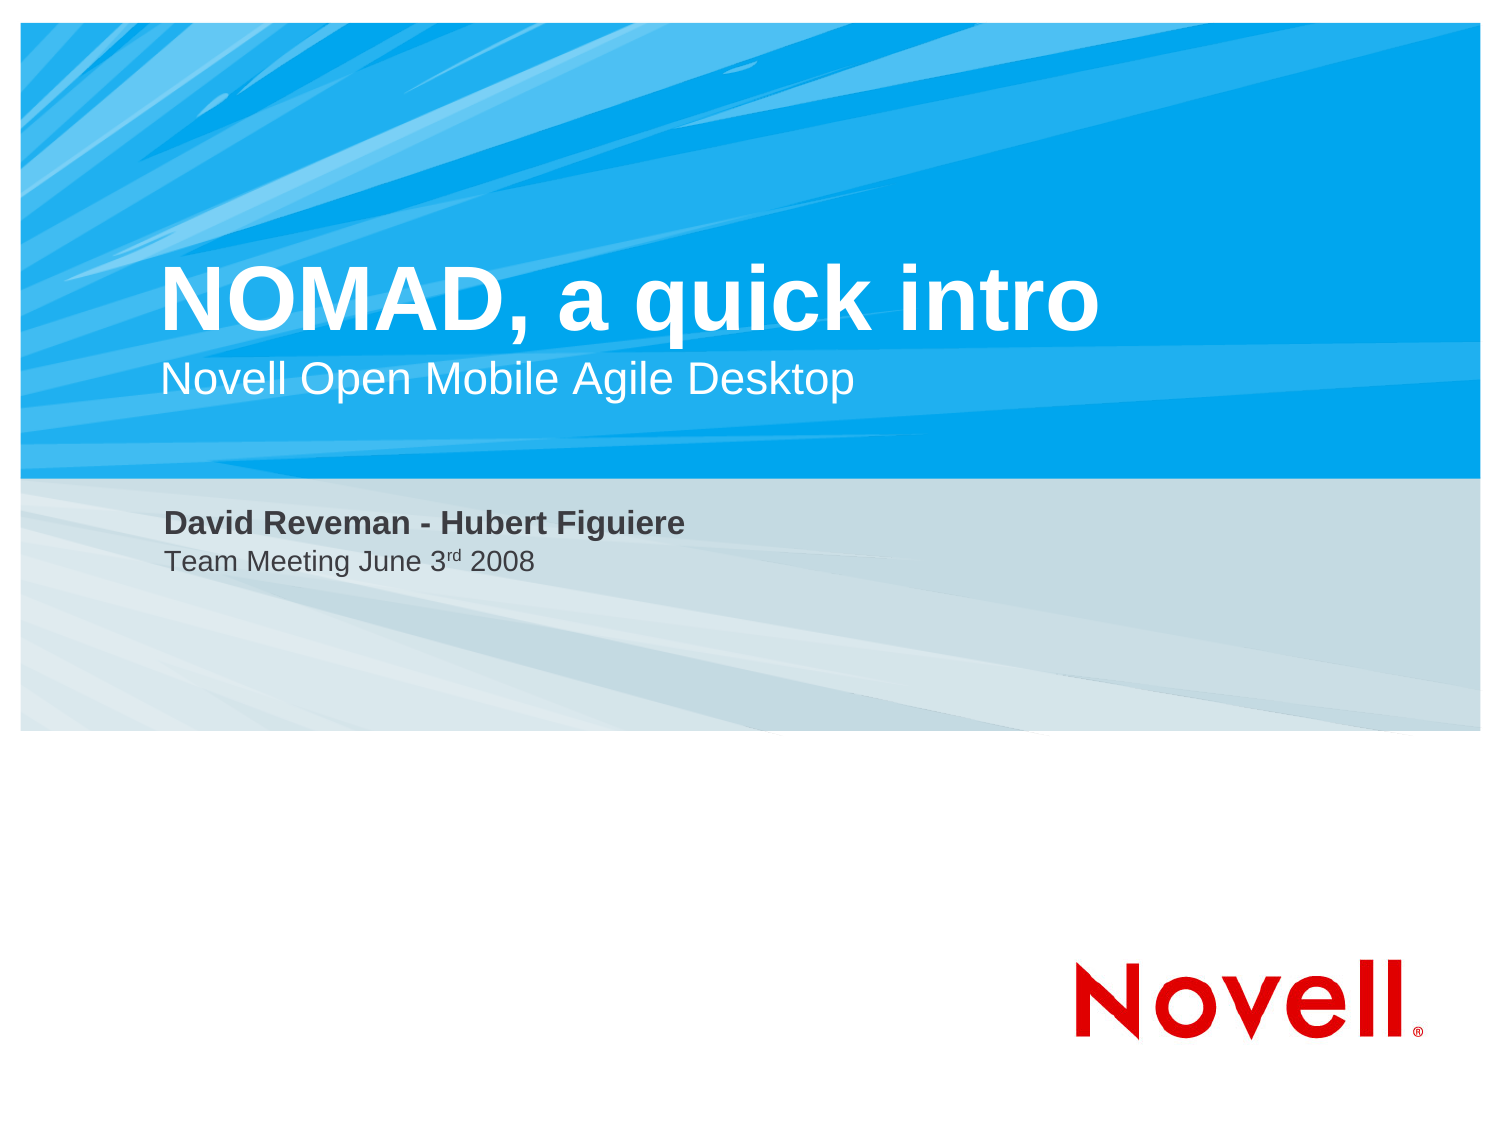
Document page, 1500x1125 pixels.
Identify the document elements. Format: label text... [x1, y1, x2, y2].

subtitle David Reveman - Hubert Figuiere Team Meeting June 3rd 2008 [163, 501, 788, 729]
title NOMAD, a quick intro Novell Open Mobile Agile Desktop [160, 153, 1473, 404]
picture [1066, 951, 1430, 1047]
picture [17, 20, 1483, 737]
